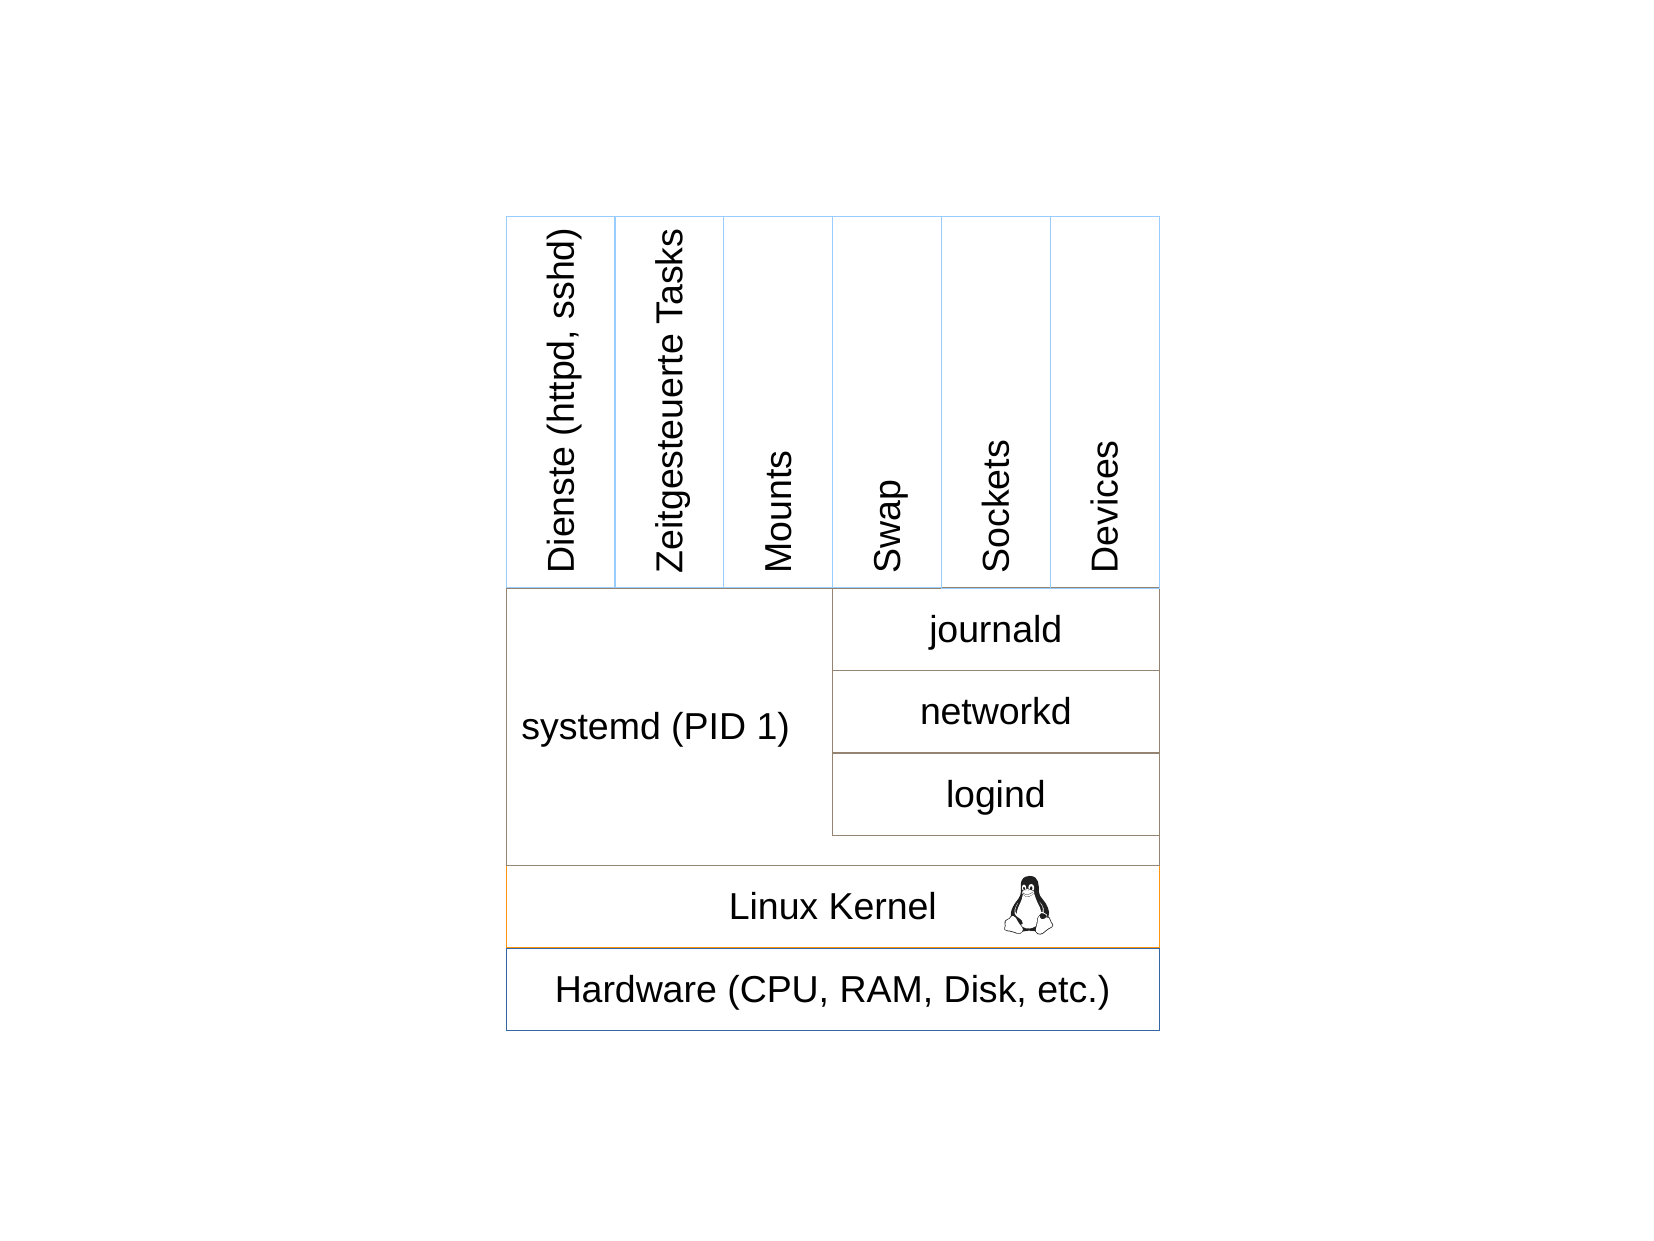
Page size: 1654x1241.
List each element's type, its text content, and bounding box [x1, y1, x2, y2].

picture [1004, 875, 1054, 935]
text_box Zeitgesteuerte Tasks [614, 216, 723, 588]
text_box systemd (PID 1) [506, 588, 1160, 866]
text_box Sockets [941, 216, 1050, 589]
text_box Dienste (httpd, sshd) [506, 216, 614, 588]
text_box Swap [832, 216, 941, 588]
text_box Linux Kernel [506, 866, 1160, 948]
text_box networkd [832, 670, 1160, 753]
text_box Hardware (CPU, RAM, Disk, etc.) [506, 948, 1160, 1031]
text_box journald [832, 588, 1160, 670]
text_box Mounts [723, 216, 832, 588]
text_box logind [832, 753, 1160, 836]
text_box Devices [1050, 216, 1160, 589]
